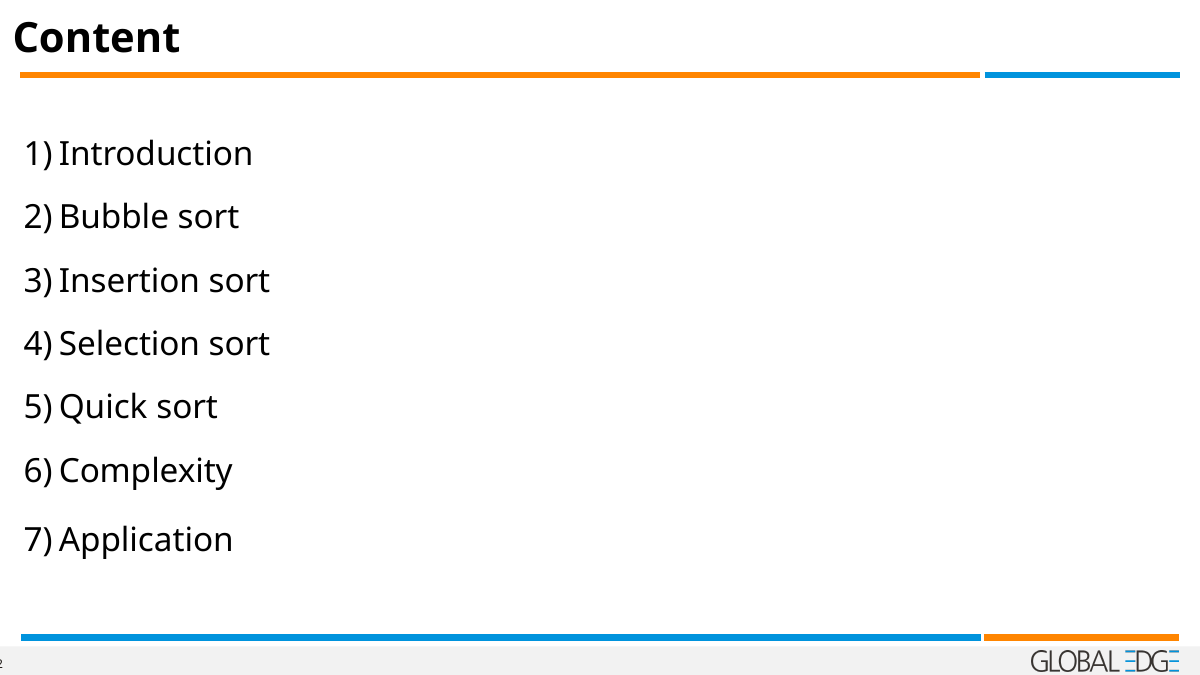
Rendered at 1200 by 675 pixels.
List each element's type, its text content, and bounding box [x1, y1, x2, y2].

subtitle Introduction Bubble sort Insertion sort Selection sort Quick sort Complexity Application [23, 129, 1183, 670]
title Content [12, 9, 1088, 63]
